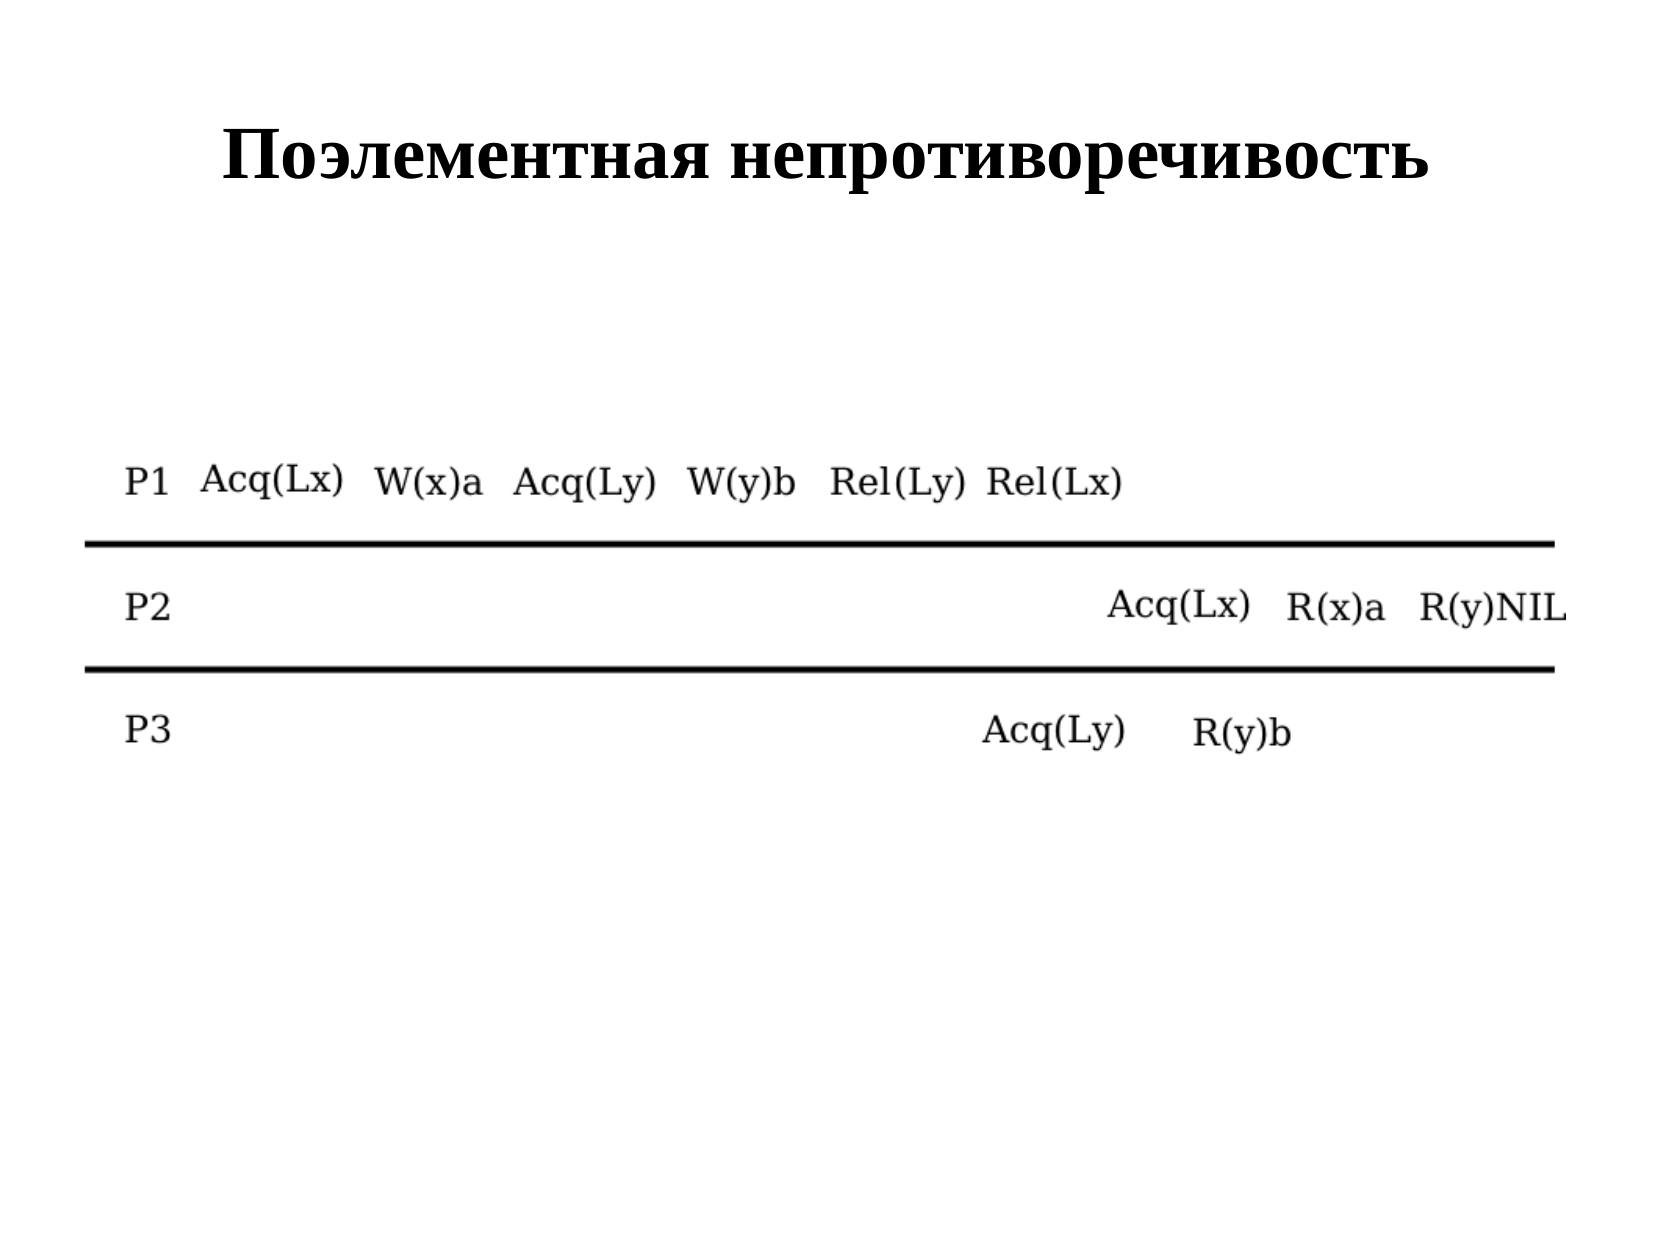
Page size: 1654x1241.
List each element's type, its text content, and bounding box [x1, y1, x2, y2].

picture [82, 451, 1566, 763]
title Поэлементная непротиворечивость [82, 49, 1571, 257]
